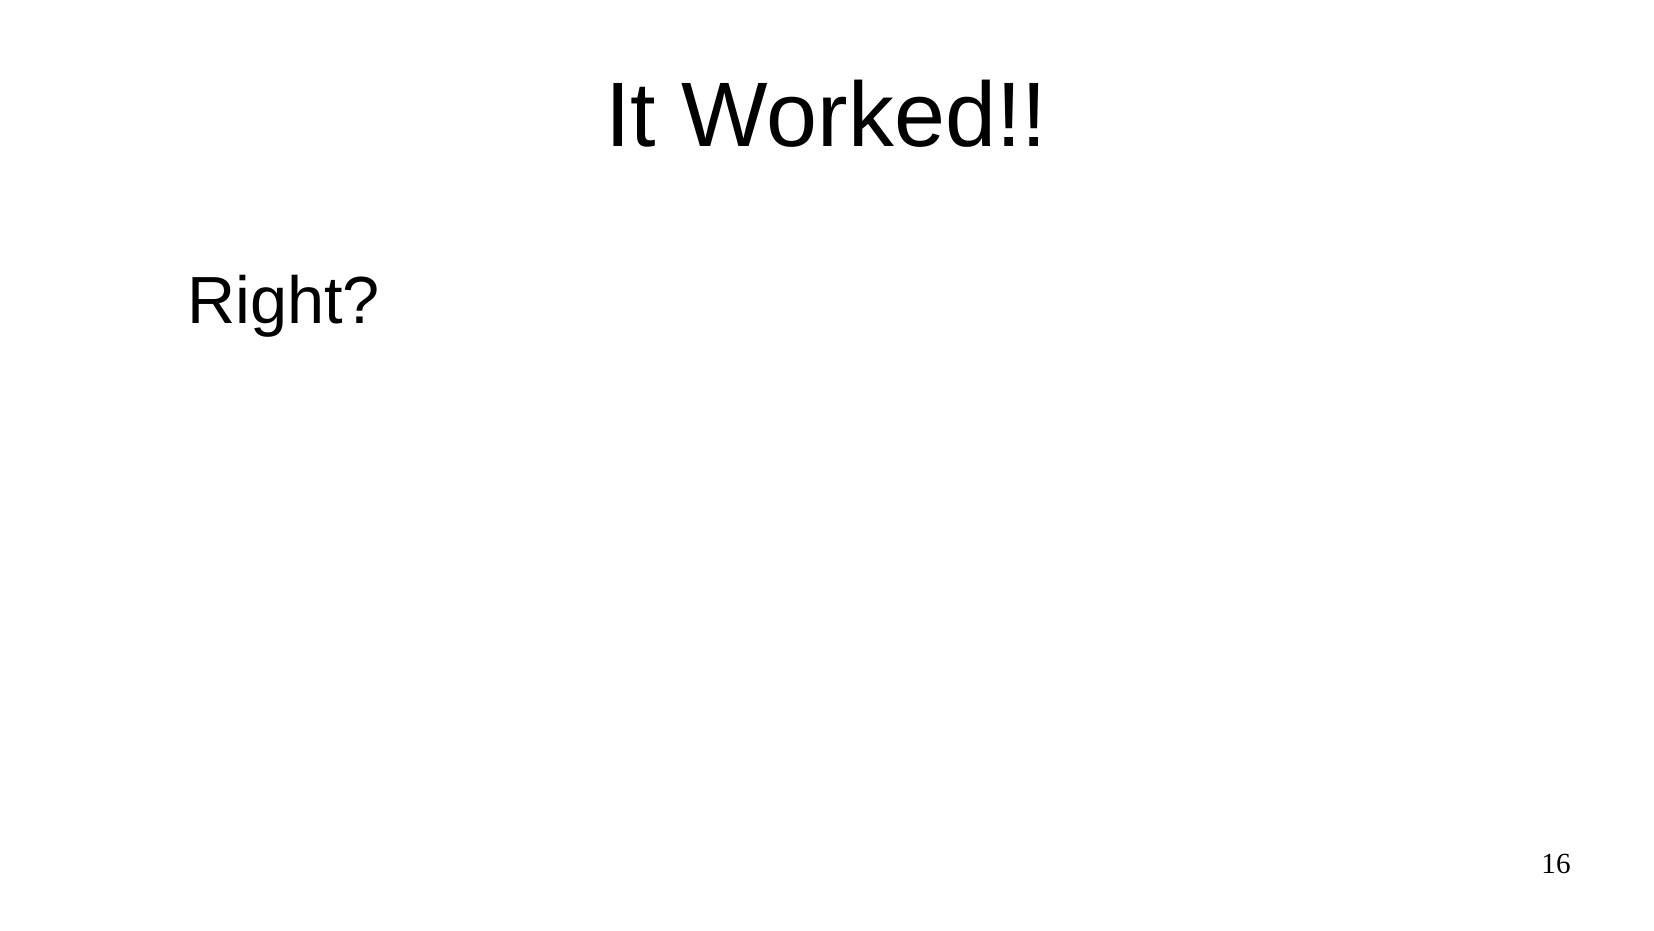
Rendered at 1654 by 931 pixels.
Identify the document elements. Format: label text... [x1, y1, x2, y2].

text_box Right? [187, 262, 1571, 758]
title It Worked!! [82, 37, 1571, 193]
